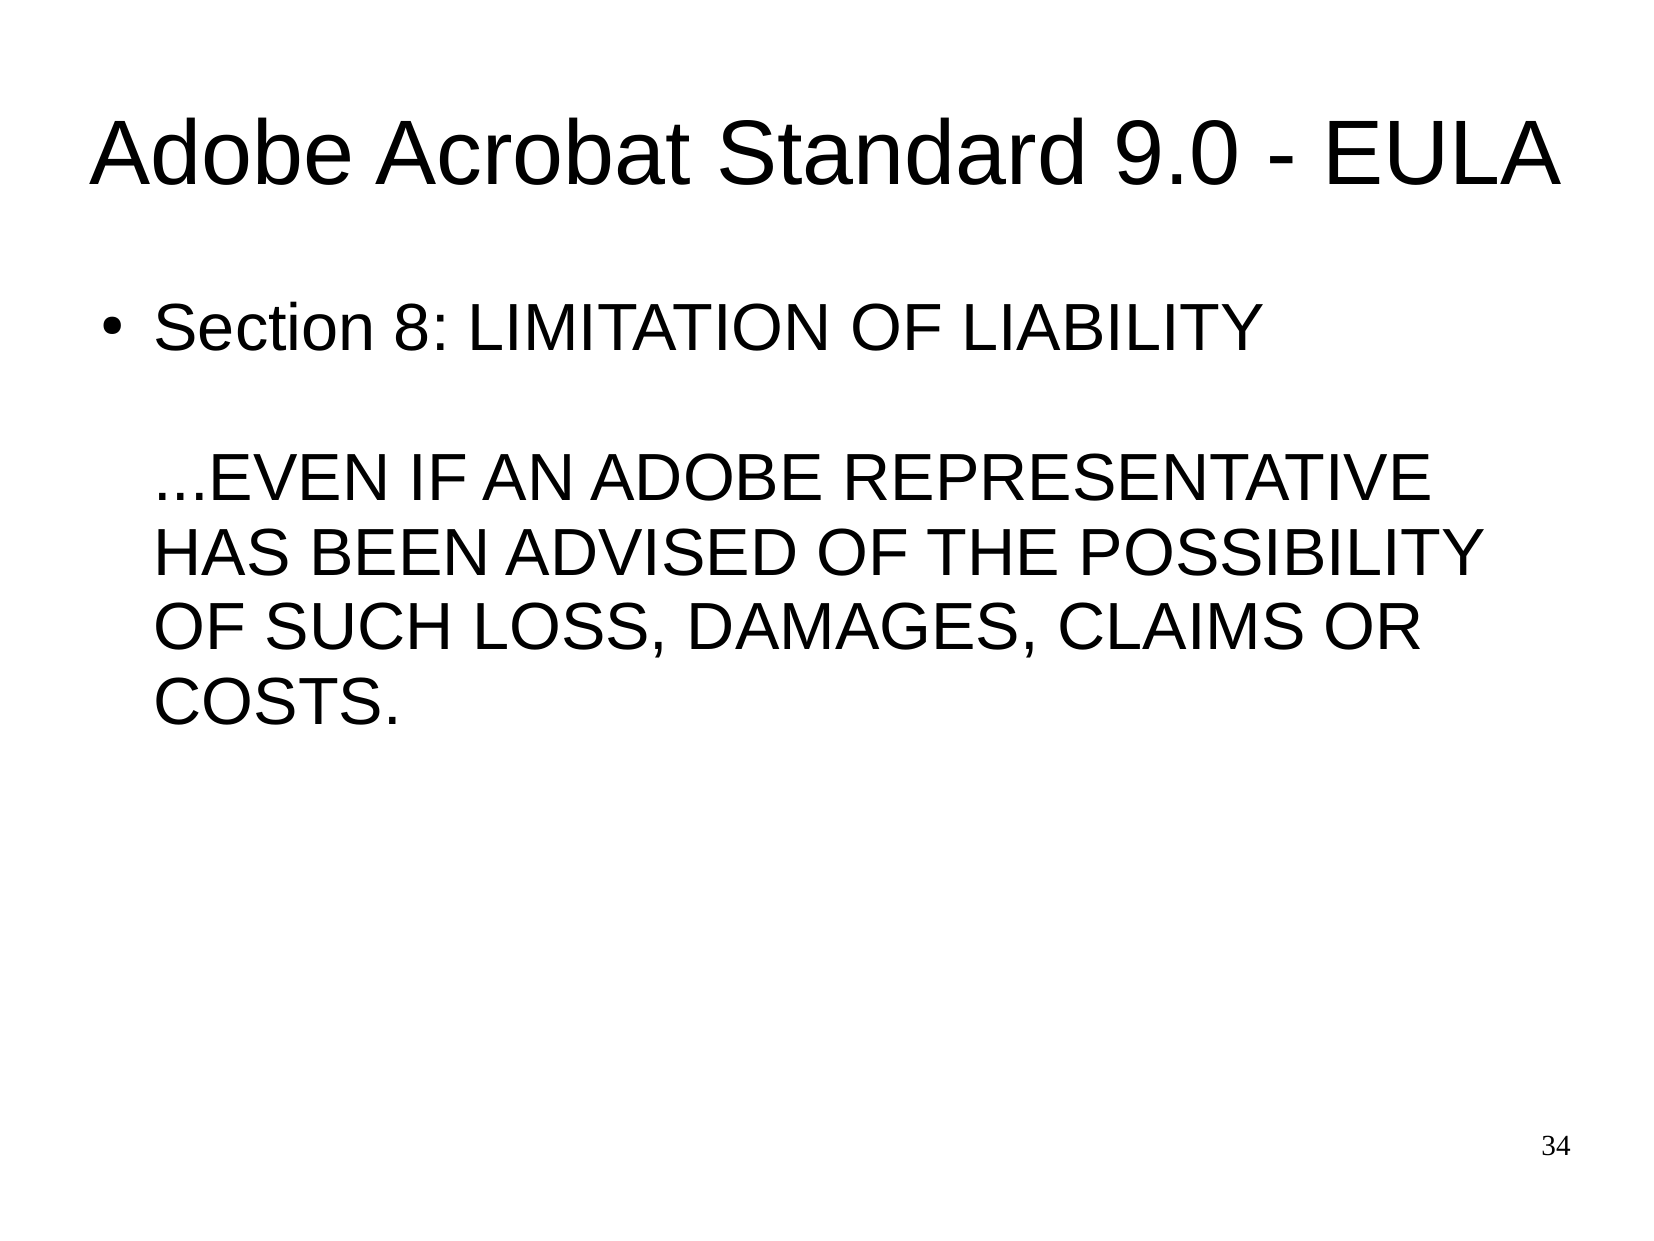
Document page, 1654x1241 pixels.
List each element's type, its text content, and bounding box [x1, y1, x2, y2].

list Section 8: LIMITATION OF LIABILITY ...EVEN IF AN ADOBE REPRESENTATIVE HAS BEEN ADVISED OF THE POSSIBILITY OF SUCH LOSS, DAMAGES, CLAIMS OR COSTS. [82, 290, 1571, 1094]
title Adobe Acrobat Standard 9.0 - EULA [82, 49, 1571, 257]
